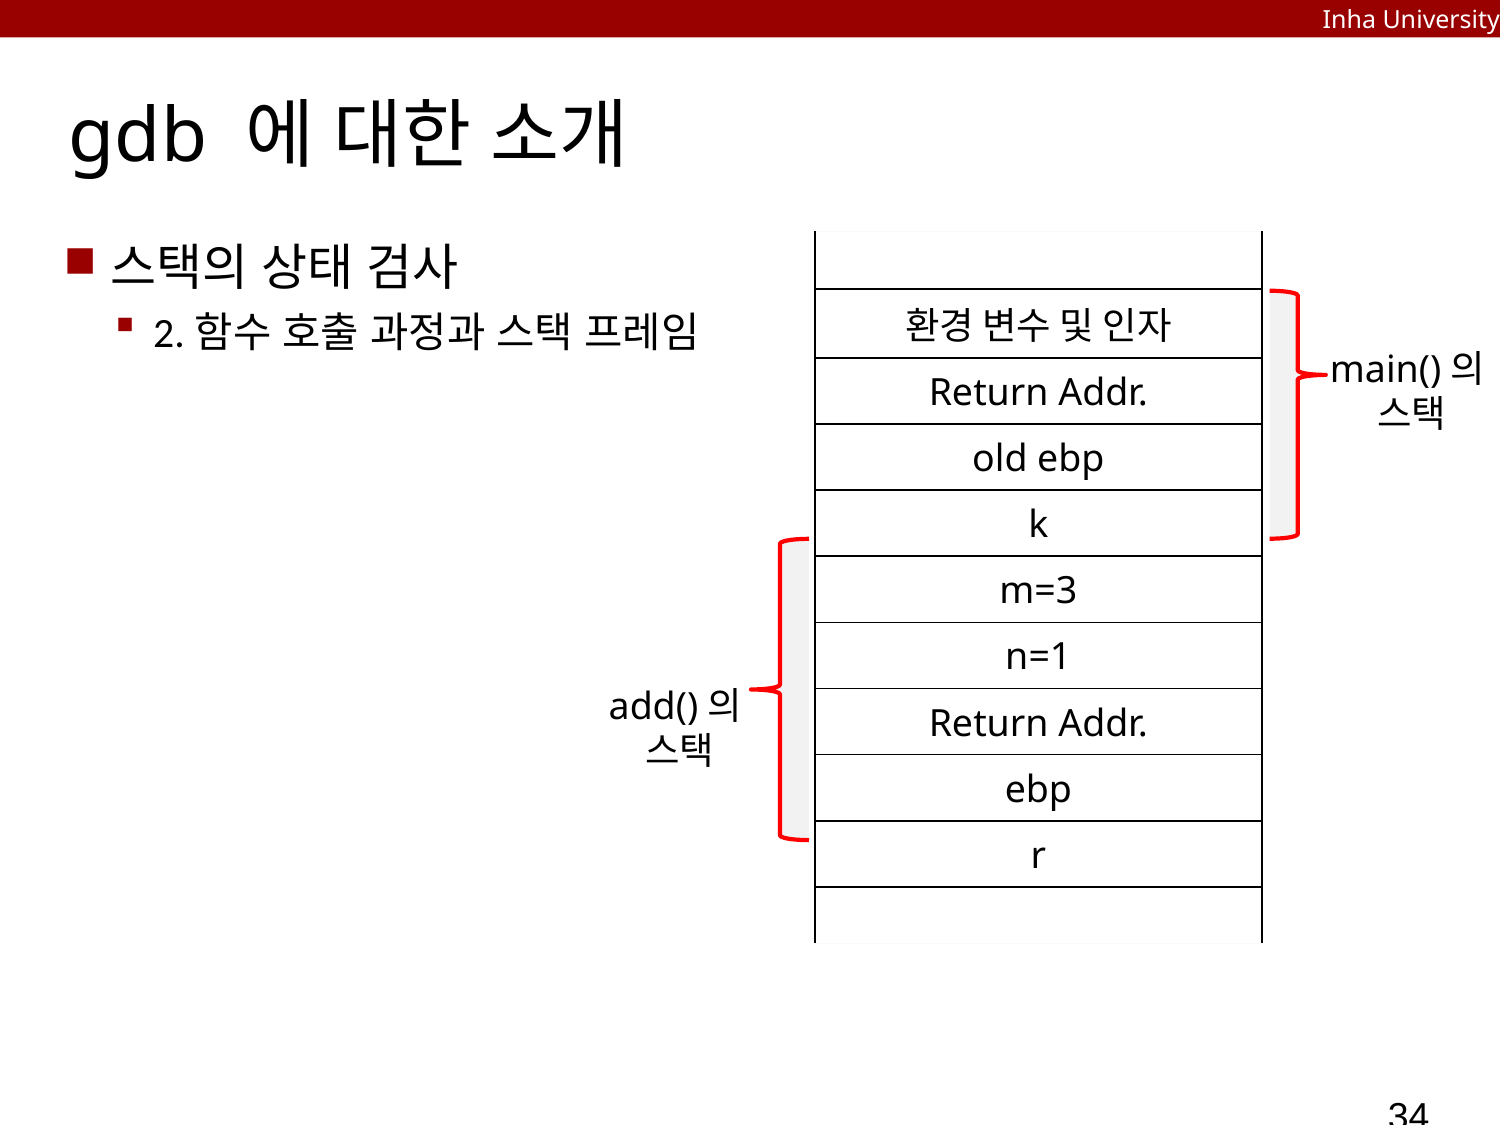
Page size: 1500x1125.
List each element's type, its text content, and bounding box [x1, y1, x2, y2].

title gdb 에 대한 소개 [62, 41, 1438, 221]
text_box [0, 0, 1500, 38]
table_cell k [816, 491, 1261, 555]
text_box [766, 538, 809, 841]
table_cell 환경 변수 및 인자 [816, 290, 1261, 357]
table_cell Return Addr. [816, 359, 1261, 423]
text_box add()의 스택 [593, 674, 766, 780]
table_cell m=3 [816, 557, 1261, 622]
table_cell [816, 888, 1261, 943]
table_cell n=1 [816, 623, 1261, 688]
table_header [816, 232, 1261, 288]
table_cell Return Addr. [816, 689, 1261, 754]
list 스택의 상태 검사 2.함수 호출 과정과 스택 프레임 [62, 229, 1438, 1050]
table_cell old ebp [816, 425, 1261, 489]
text_box [1269, 290, 1315, 539]
table_cell r [816, 822, 1261, 886]
text_box main()의 스택 [1315, 338, 1500, 443]
table_cell ebp [816, 755, 1261, 820]
text_box Inha University [1322, 3, 1500, 33]
